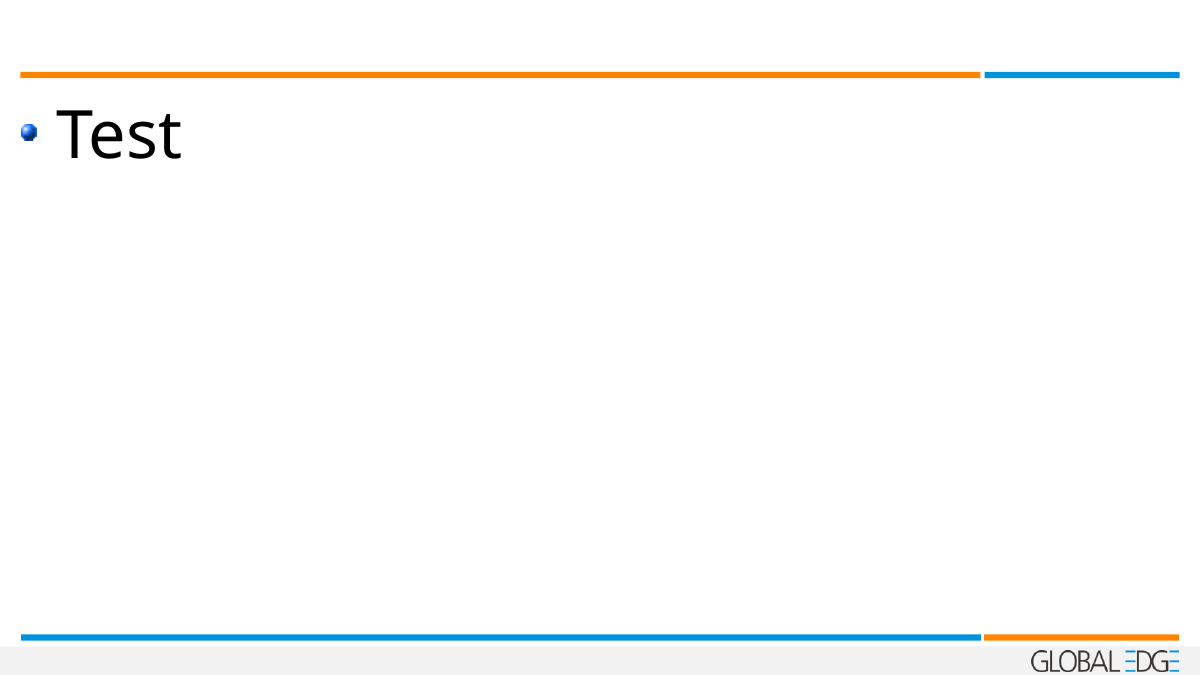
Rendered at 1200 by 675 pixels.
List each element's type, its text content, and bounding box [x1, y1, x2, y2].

picture [1031, 650, 1179, 672]
subtitle Test [21, 86, 1111, 627]
